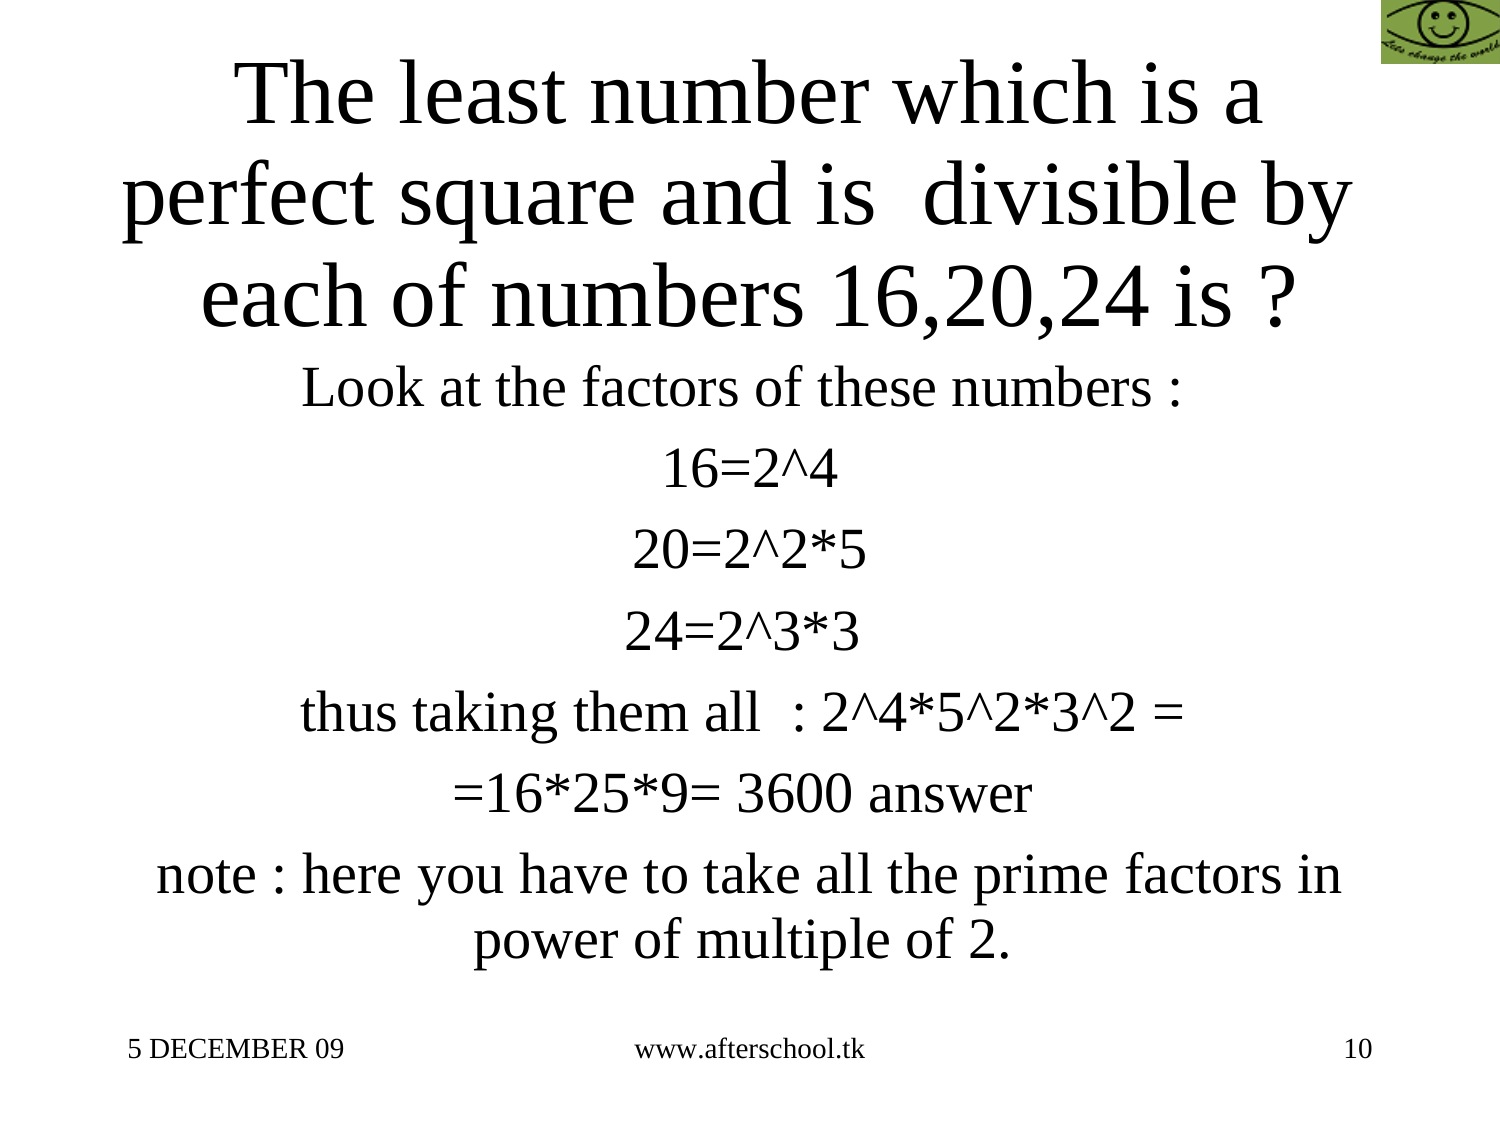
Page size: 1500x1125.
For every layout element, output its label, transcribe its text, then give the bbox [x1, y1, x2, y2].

subtitle Look at the factors of these numbers : 16=2^4 20=2^2*5 24=2^3*3 thus taking them all : 2^4*5^2*3^2 = =16*25*9= 3600 answer note : here you have to take all the prime factors in power of multiple of 2. [112, 332, 1388, 993]
picture [1381, 0, 1500, 64]
title The least number which is a perfect square and is divisible by each of numbers 16,20,24 is ? [112, 41, 1388, 332]
